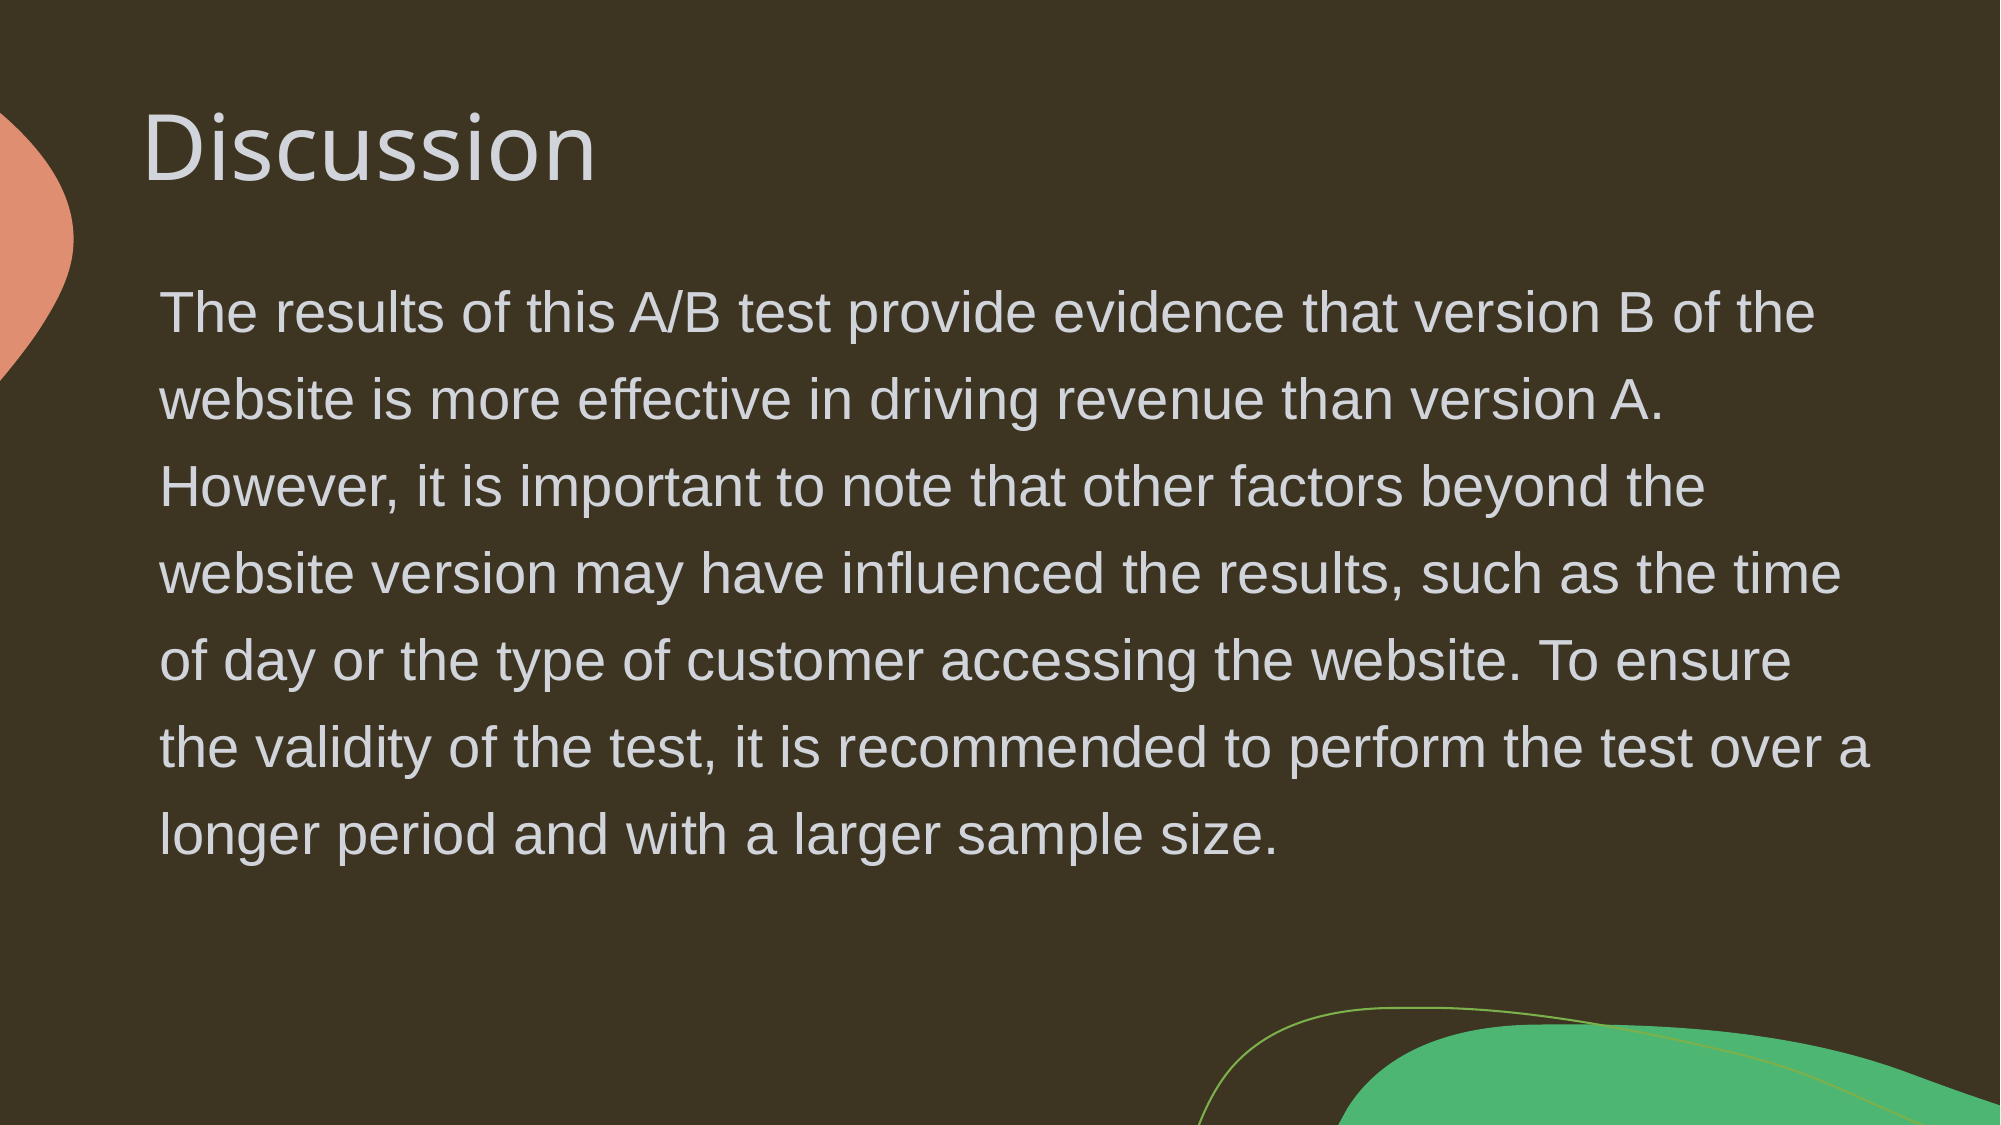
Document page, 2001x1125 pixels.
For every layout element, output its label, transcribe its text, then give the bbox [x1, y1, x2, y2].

title Discussion [125, 25, 1876, 276]
list The results of this A/B test provide evidence that version B of the website is more effective in driving revenue than version A. However, it is important to note that other factors beyond the website version may have influenced the results, such as the time of day or the type of customer accessing the website. To ensure the validity of the test, it is recommended to perform the test over a longer period and with a larger sample size. [144, 249, 1895, 876]
